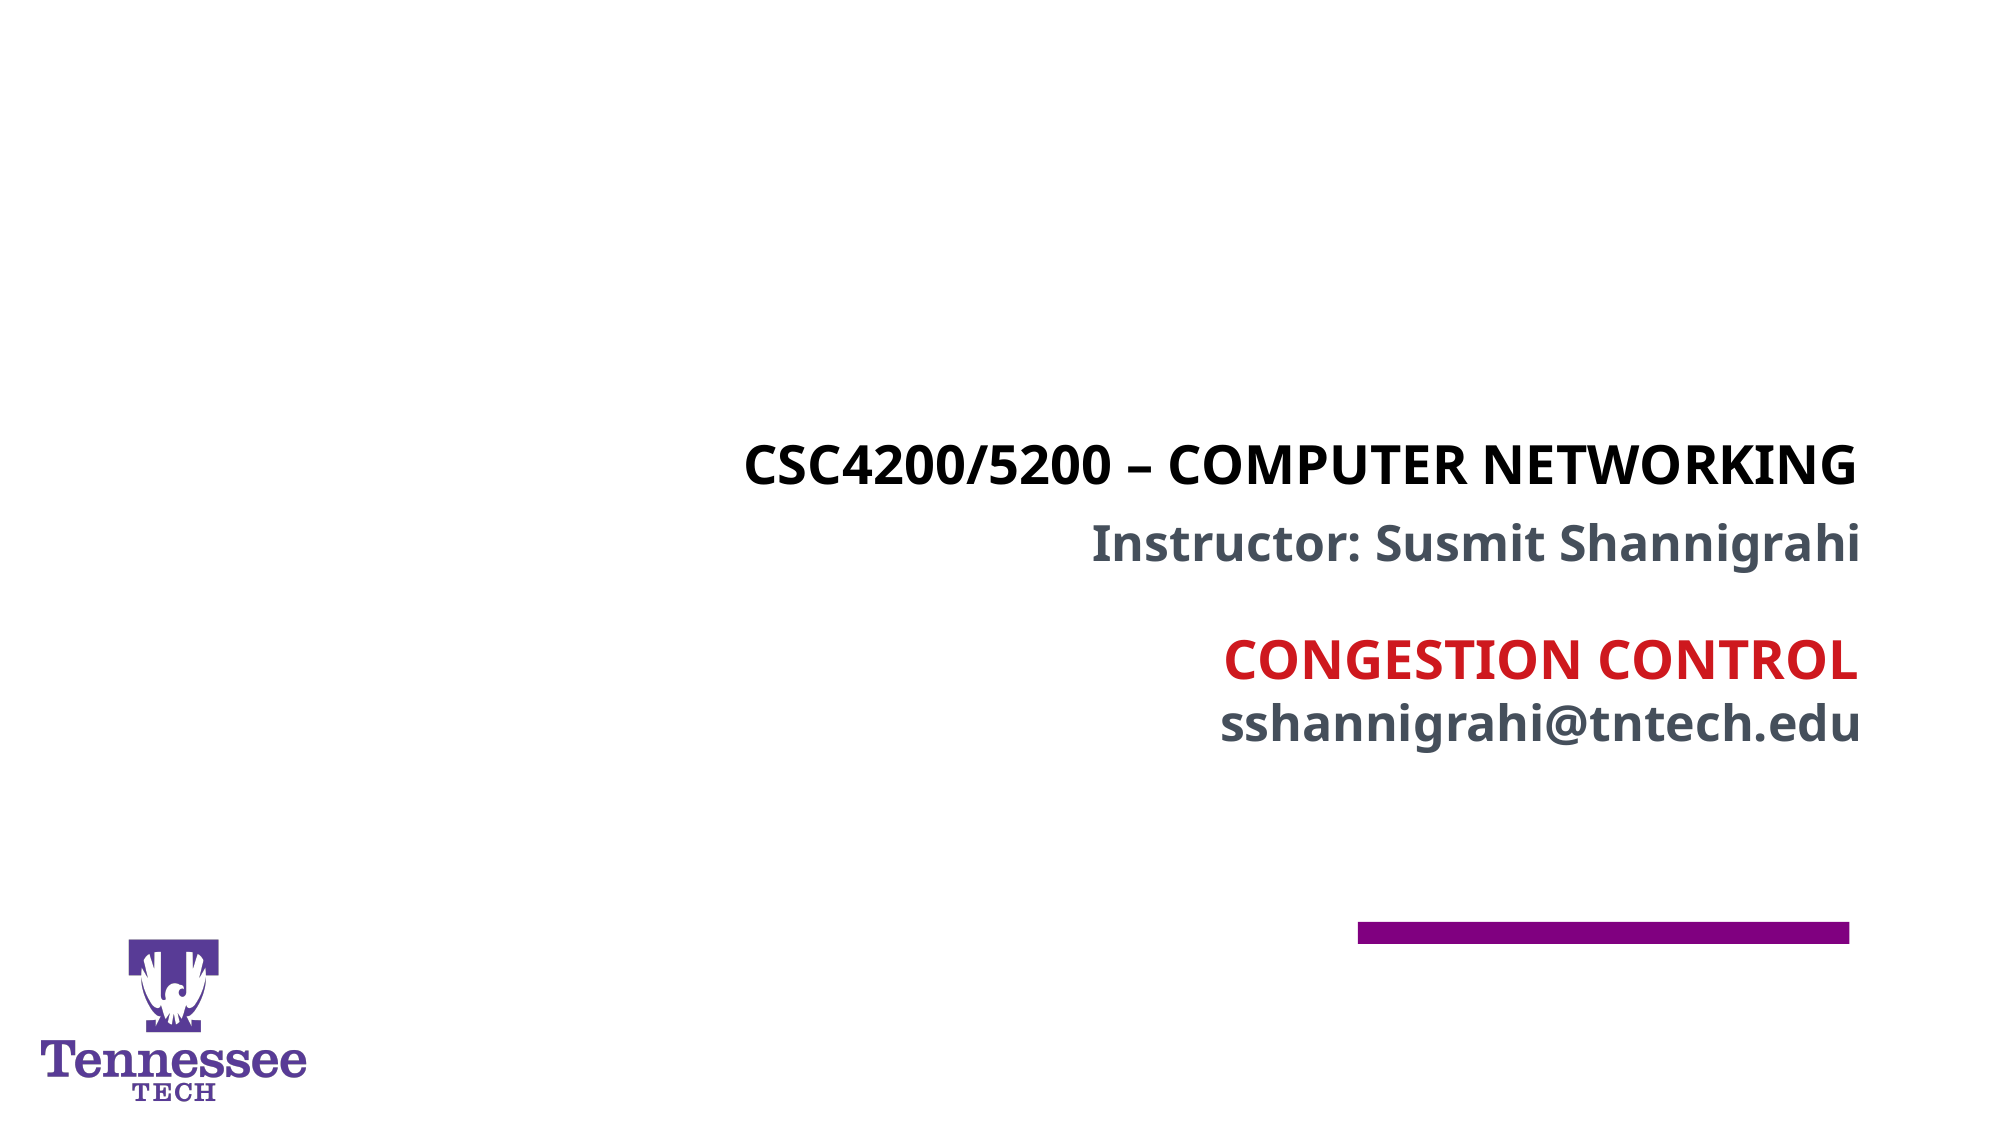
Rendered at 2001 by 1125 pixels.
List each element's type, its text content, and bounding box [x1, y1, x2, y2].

text_box Instructor: Susmit Shannigrahi sshannigrahi@tntech.edu [462, 886, 1877, 1075]
text_box CSC4200/5200 – Computer Networking Congestion Control [30, 404, 1875, 706]
picture [16, 914, 331, 1122]
